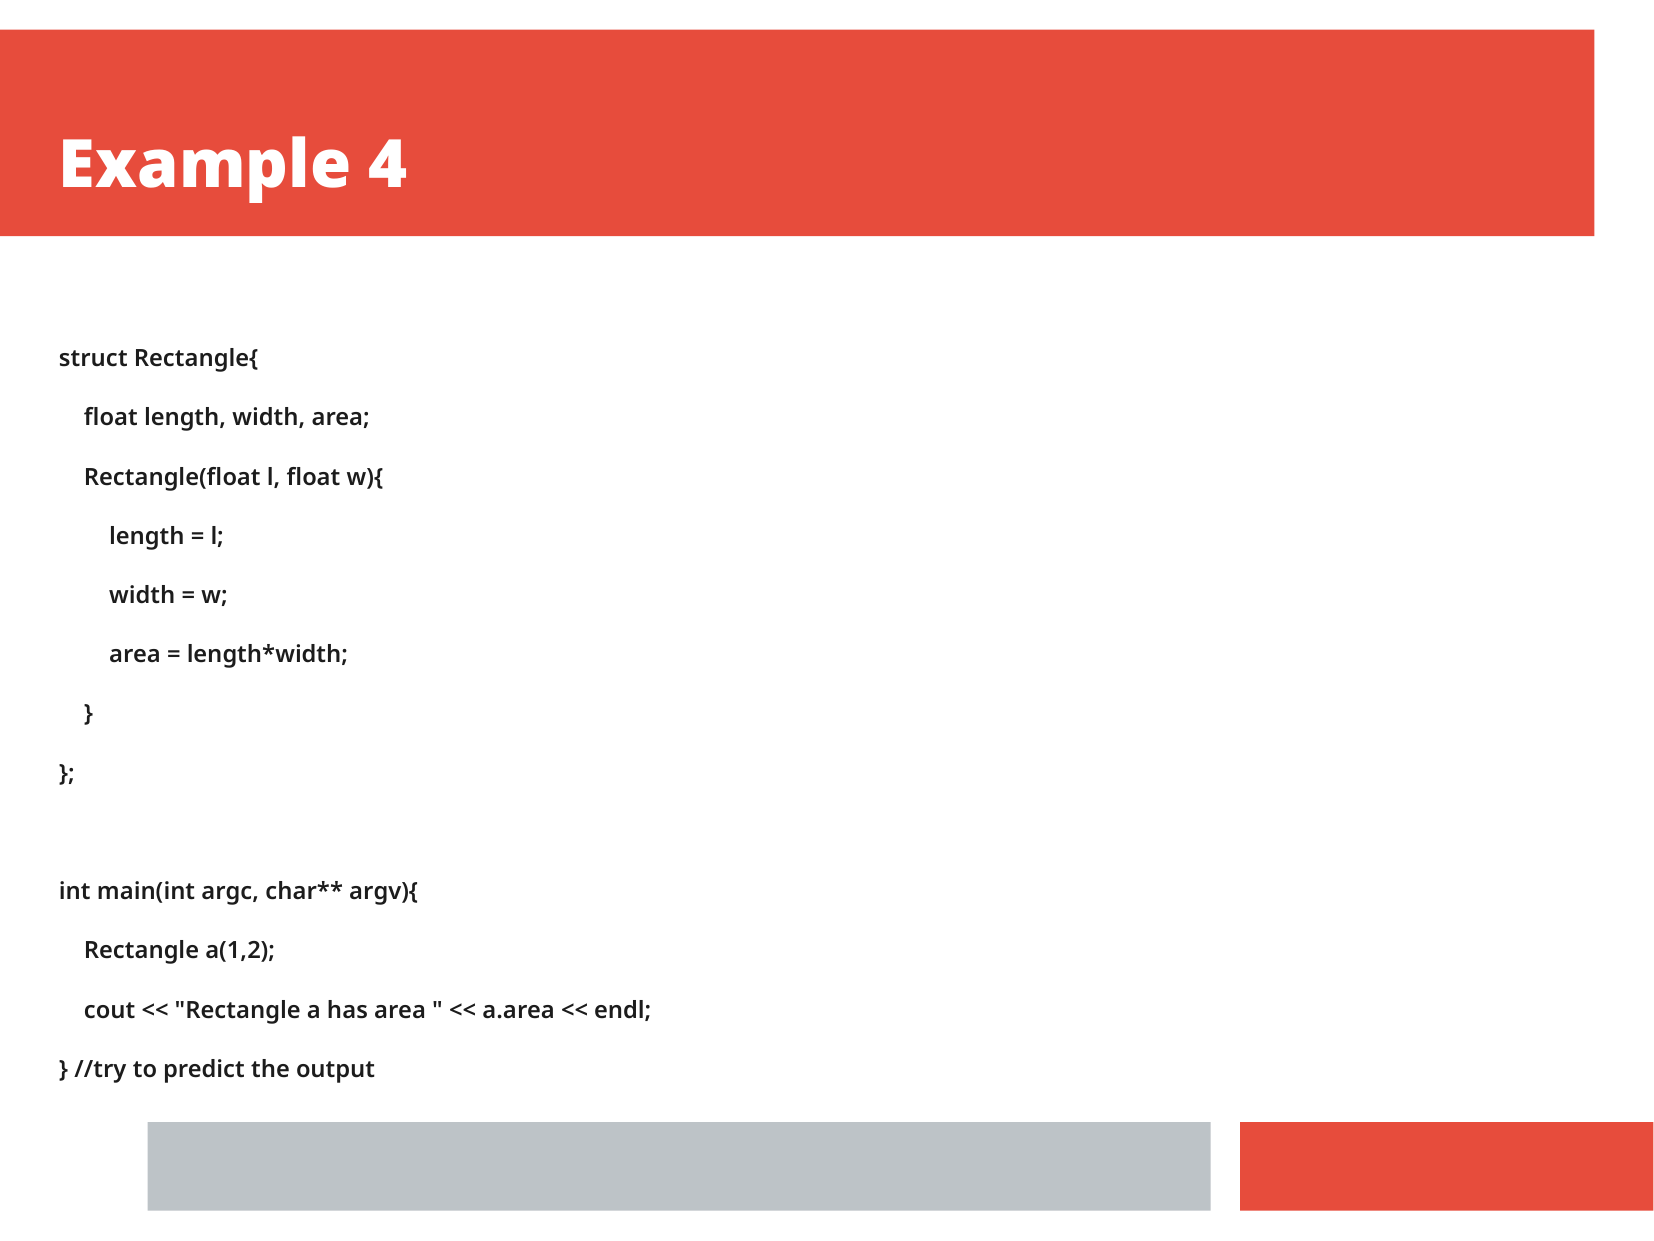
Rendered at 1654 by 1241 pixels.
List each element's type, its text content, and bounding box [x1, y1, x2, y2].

list struct Rectangle{ float length, width, area; Rectangle(float l, float w){ length = l; width = w; area = length*width; } }; int main(int argc, char** argv){ Rectangle a(1,2); cout << "Rectangle a has area " << a.area << endl; } //try to predict the output [59, 324, 1565, 1093]
title Example 4 [59, 59, 1595, 207]
